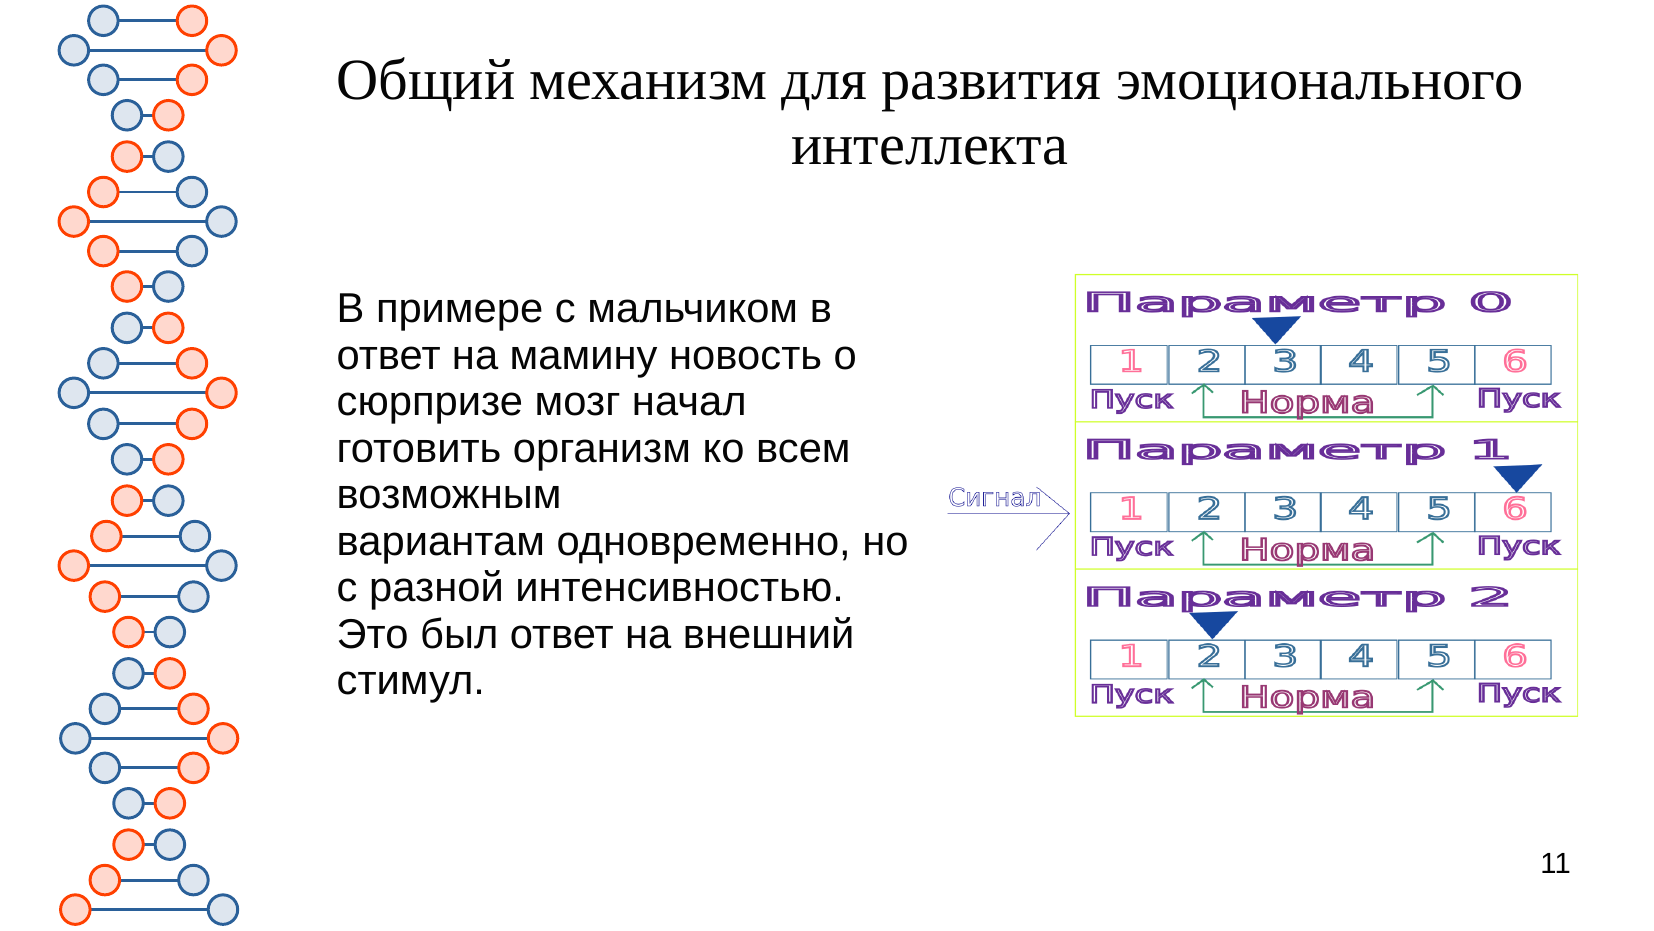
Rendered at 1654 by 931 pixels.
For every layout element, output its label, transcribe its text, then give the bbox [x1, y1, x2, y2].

picture [946, 264, 1595, 724]
title Общий механизм для развития эмоционального интеллекта [265, 35, 1595, 189]
list В примере с мальчиком в ответ на мамину новость о сюрпризе мозг начал готовить организм ко всем возможным вариантам одновременно, но с разной интенсивностью. Это был ответ на внешний стимул. [265, 224, 915, 764]
